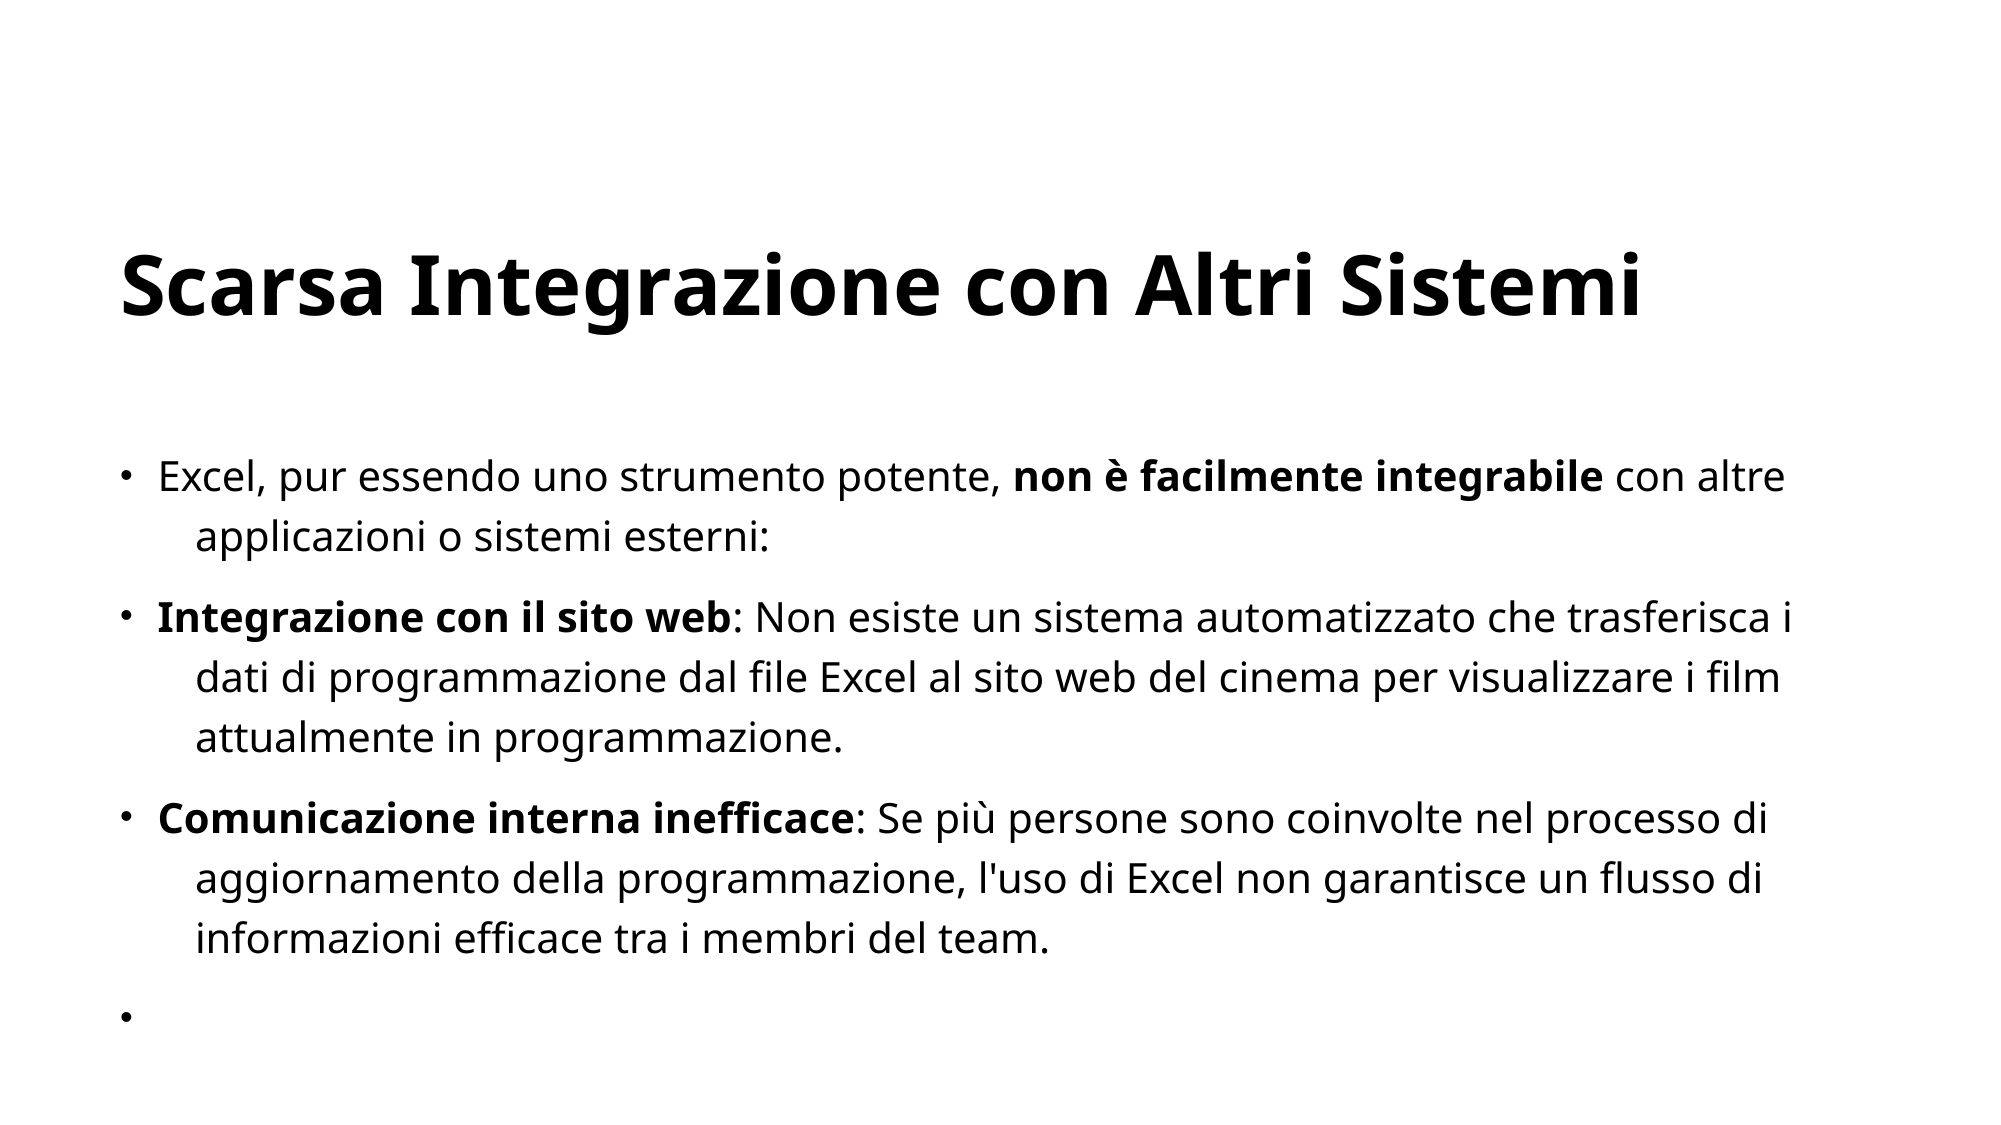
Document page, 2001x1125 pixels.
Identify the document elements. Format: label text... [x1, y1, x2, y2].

list Excel, pur essendo uno strumento potente, non è facilmente integrabile con altre applicazioni o sistemi esterni: Integrazione con il sito web: Non esiste un sistema automatizzato che trasferisca i dati di programmazione dal file Excel al sito web del cinema per visualizzare i film attualmente in programmazione. Comunicazione interna inefficace: Se più persone sono coinvolte nel processo di aggiornamento della programmazione, l'uso di Excel non garantisce un flusso di informazioni efficace tra i membri del team. [105, 431, 1892, 1017]
title Scarsa Integrazione con Altri Sistemi [105, 224, 1892, 405]
